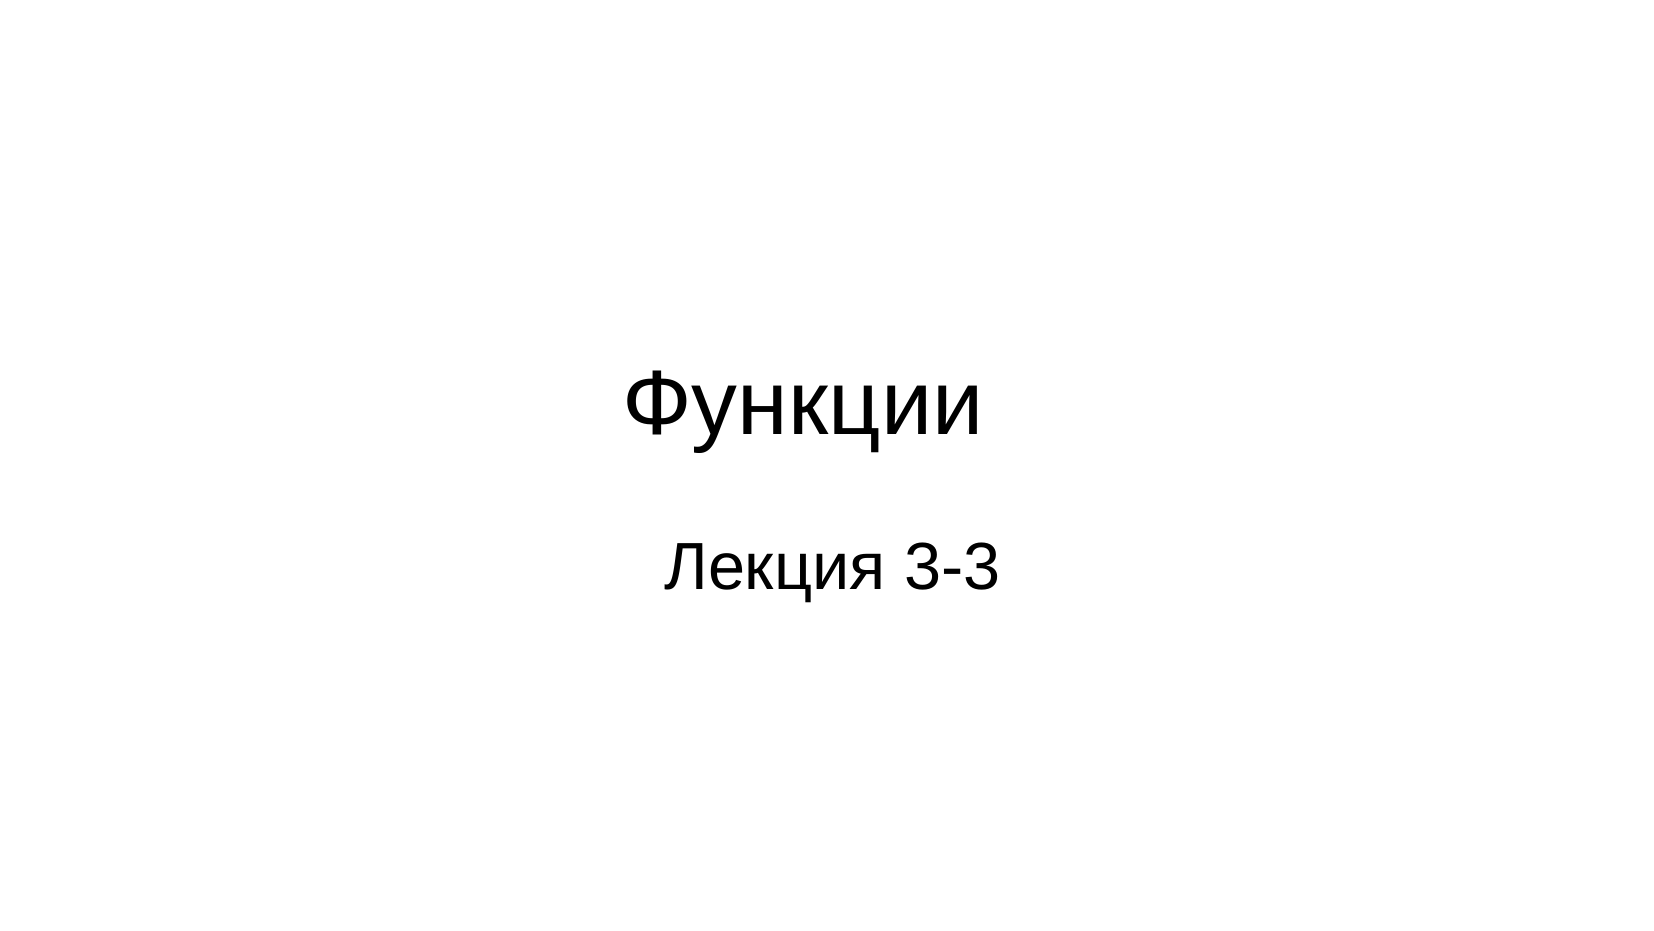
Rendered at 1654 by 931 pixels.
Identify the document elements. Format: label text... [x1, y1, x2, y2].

title Функции [59, 324, 1548, 481]
text_box Лекция 3-3 [88, 512, 1577, 621]
